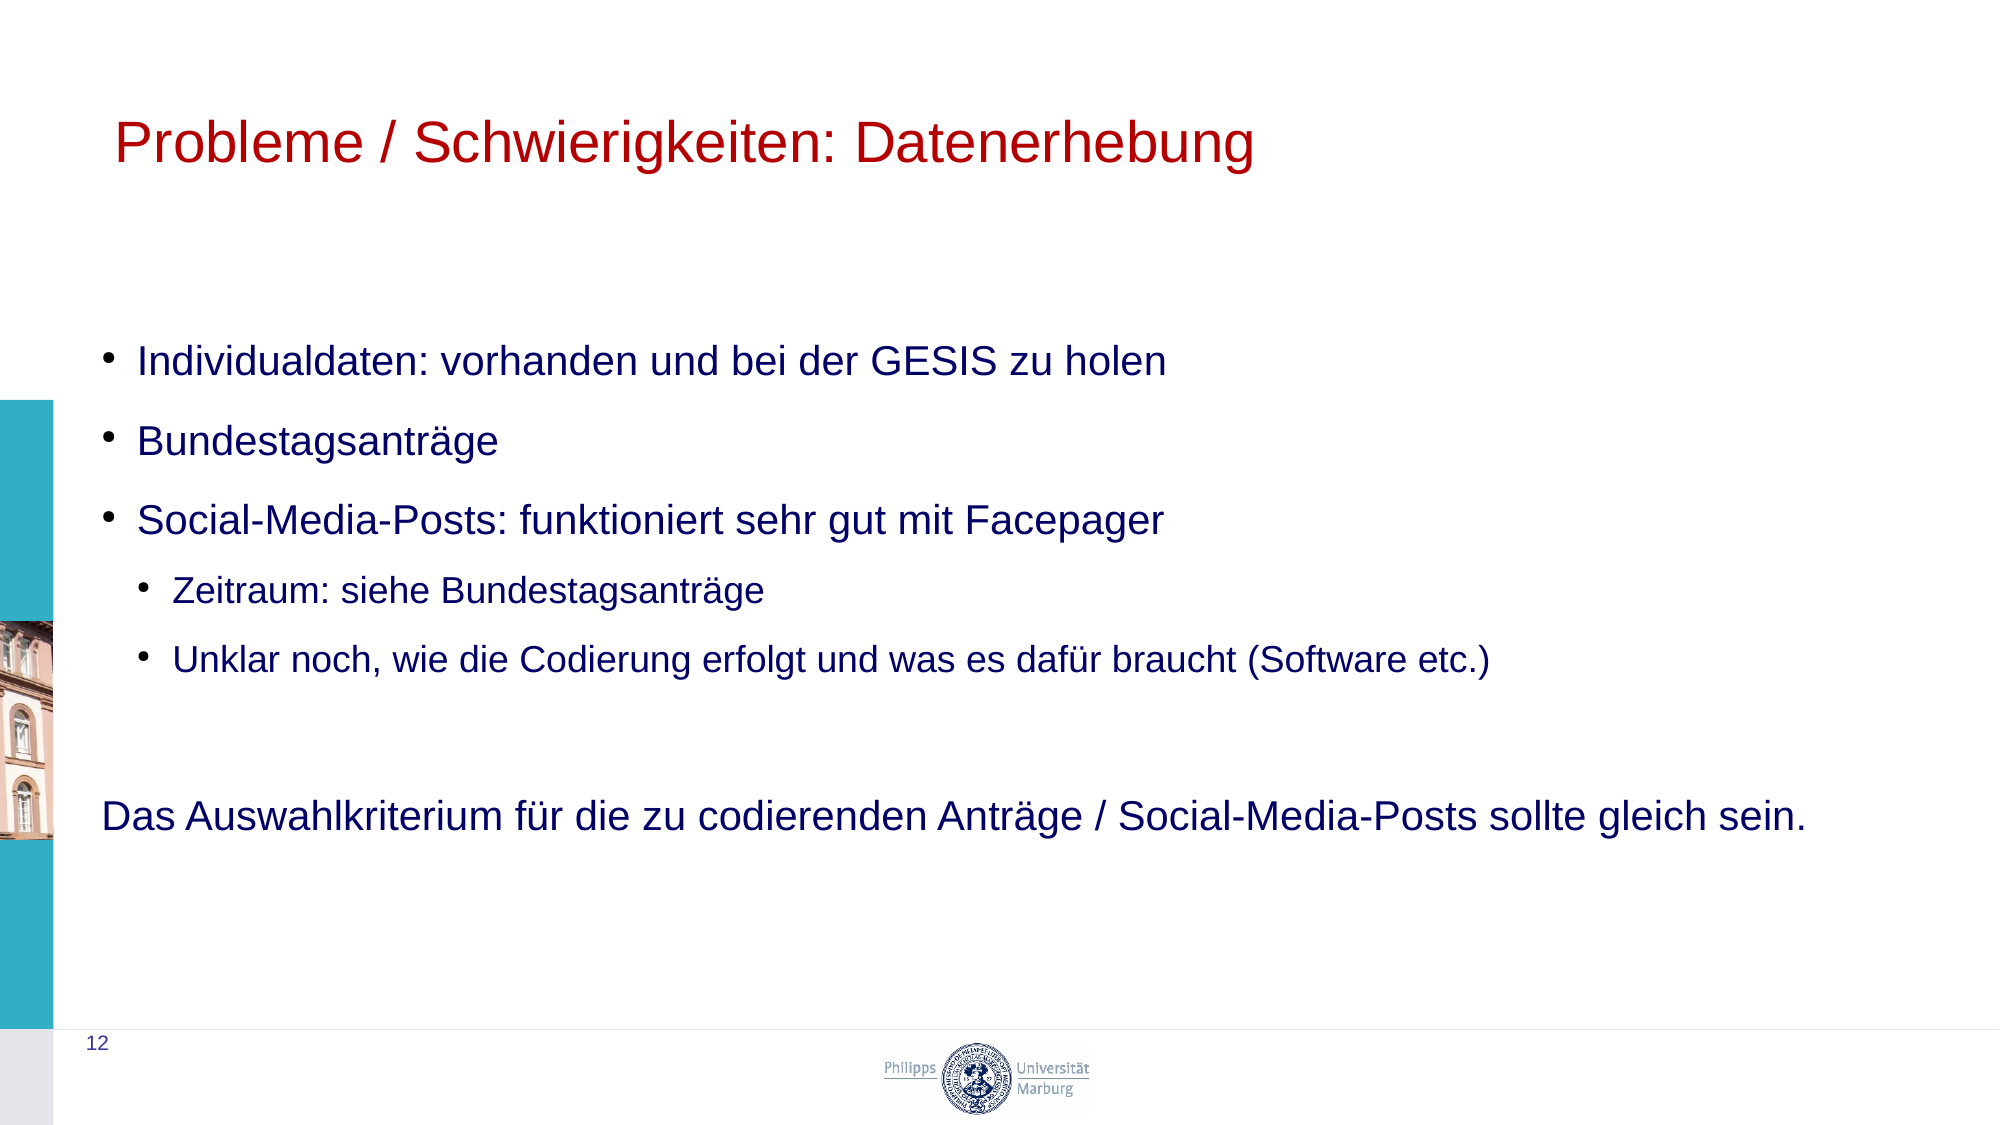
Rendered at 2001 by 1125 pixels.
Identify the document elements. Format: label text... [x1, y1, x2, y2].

picture [0, 621, 53, 840]
title Probleme / Schwierigkeiten: Datenerhebung [99, 45, 1900, 233]
picture [883, 1042, 1090, 1115]
slide_number <Foliennummer> [70, 1022, 538, 1101]
list Individualdaten: vorhanden und bei der GESIS zu holen Bundestagsanträge Social-Media-Posts: funktioniert sehr gut mit Facepager Zeitraum: siehe Bundestagsanträge Unklar noch, wie die Codierung erfolgt und was es dafür braucht (Software etc.) Das Auswahlkriterium für die zu codierenden Anträge / Social-Media-Posts sollte gleich sein. [86, 326, 1887, 991]
